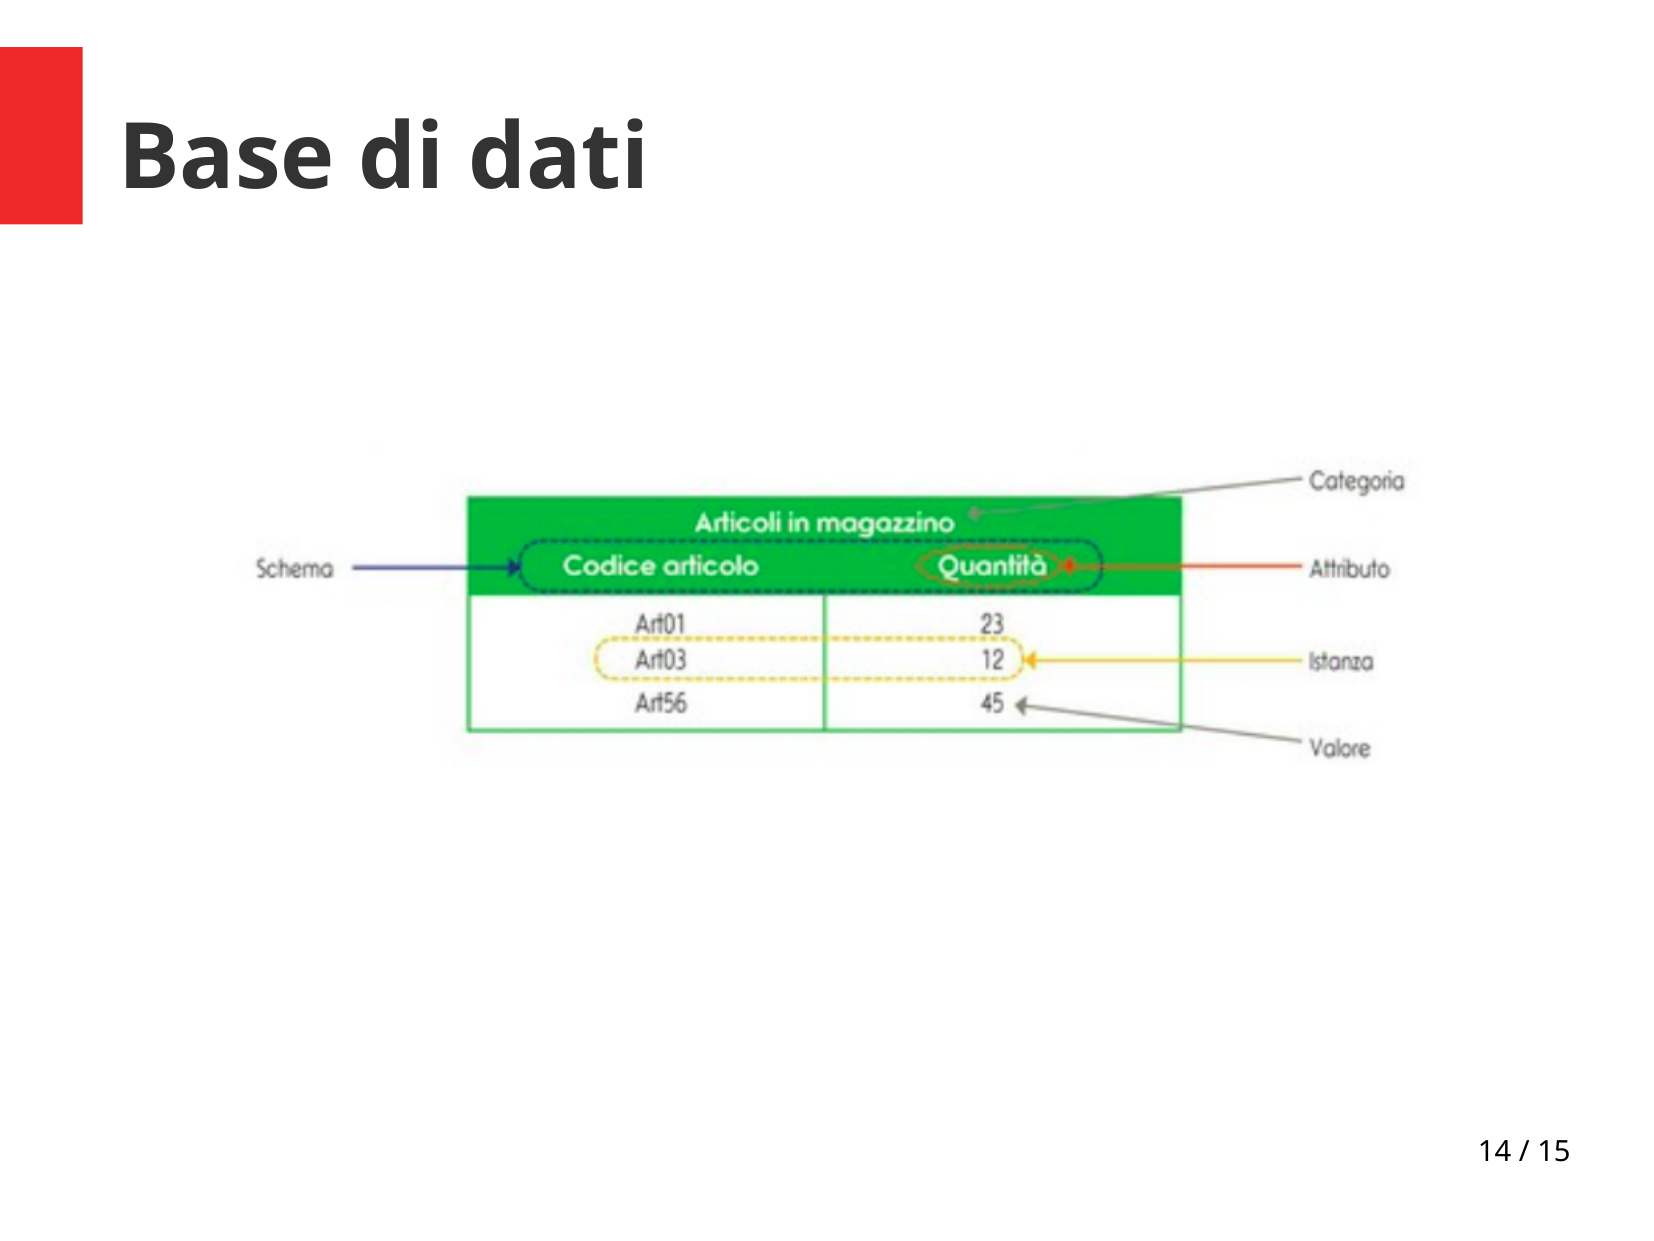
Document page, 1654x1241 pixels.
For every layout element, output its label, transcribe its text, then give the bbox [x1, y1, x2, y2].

title Base di dati [118, 49, 1571, 257]
picture [237, 446, 1420, 798]
